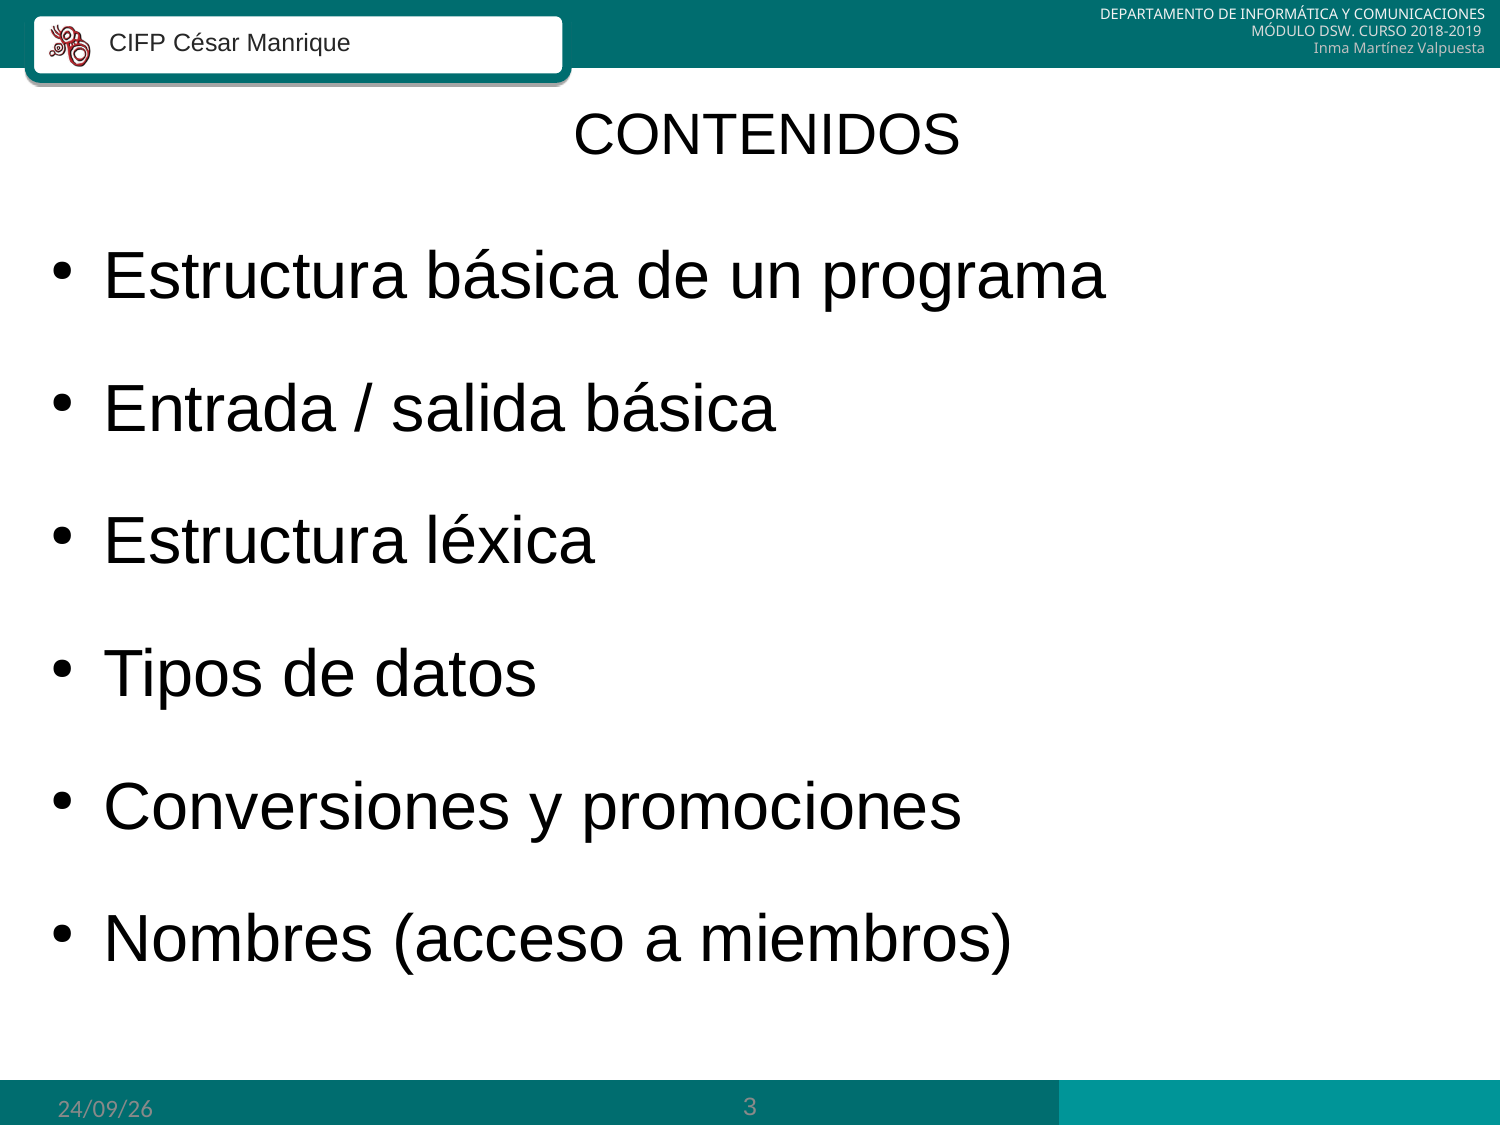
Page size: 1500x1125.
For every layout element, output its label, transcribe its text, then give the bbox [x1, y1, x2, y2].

text_box 18/09/18 [42, 1085, 344, 1125]
list Estructura básica de un programa Entrada / salida básica Estructura léxica Tipos de datos Conversiones y promociones Nombres (acceso a miembros) [17, 184, 1483, 1059]
text_box <número> [512, 1082, 988, 1125]
title CONTENIDOS [17, 90, 1483, 173]
picture [47, 23, 93, 67]
